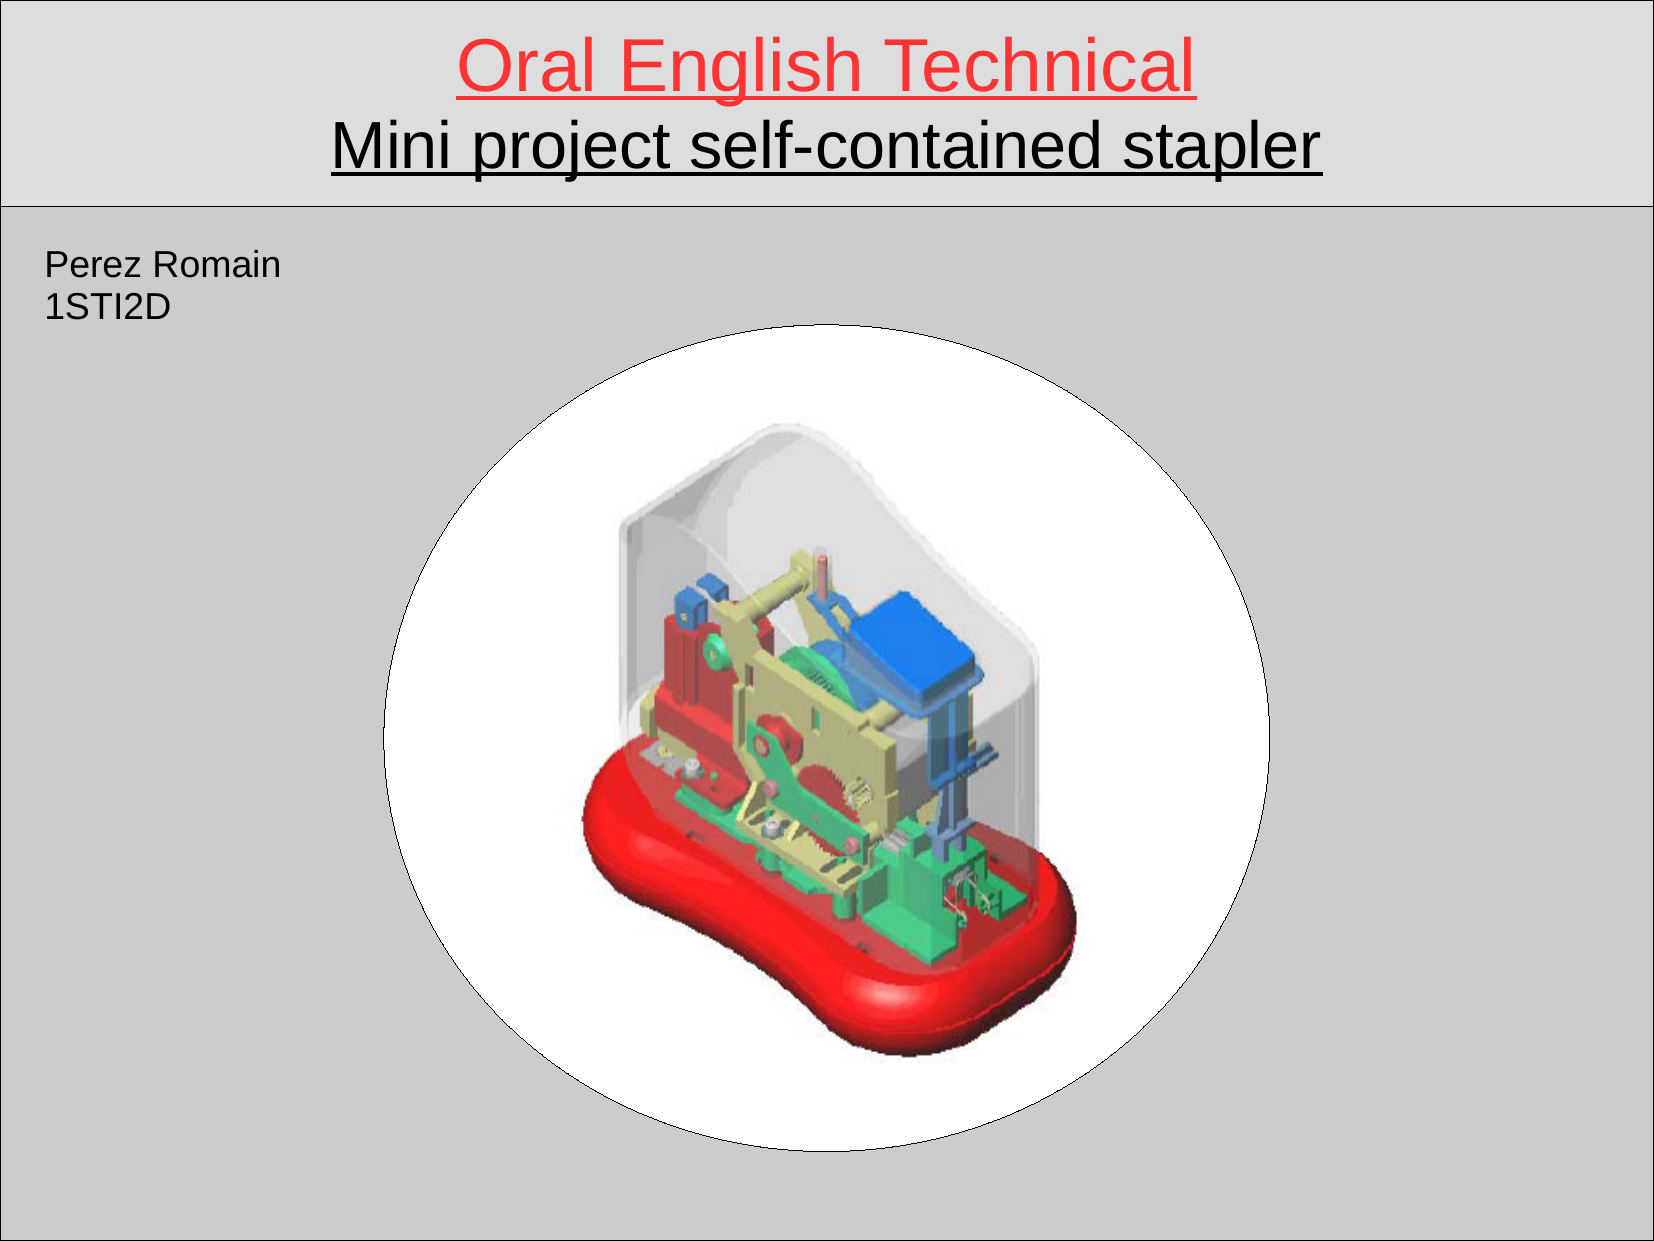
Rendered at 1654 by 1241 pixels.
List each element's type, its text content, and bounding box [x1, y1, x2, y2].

text_box [0, 207, 1654, 1240]
text_box Oral English Technical Mini project self-contained stapler [0, 0, 1654, 207]
text_box Perez Romain 1STI2D [29, 236, 414, 336]
picture [561, 413, 1093, 1063]
